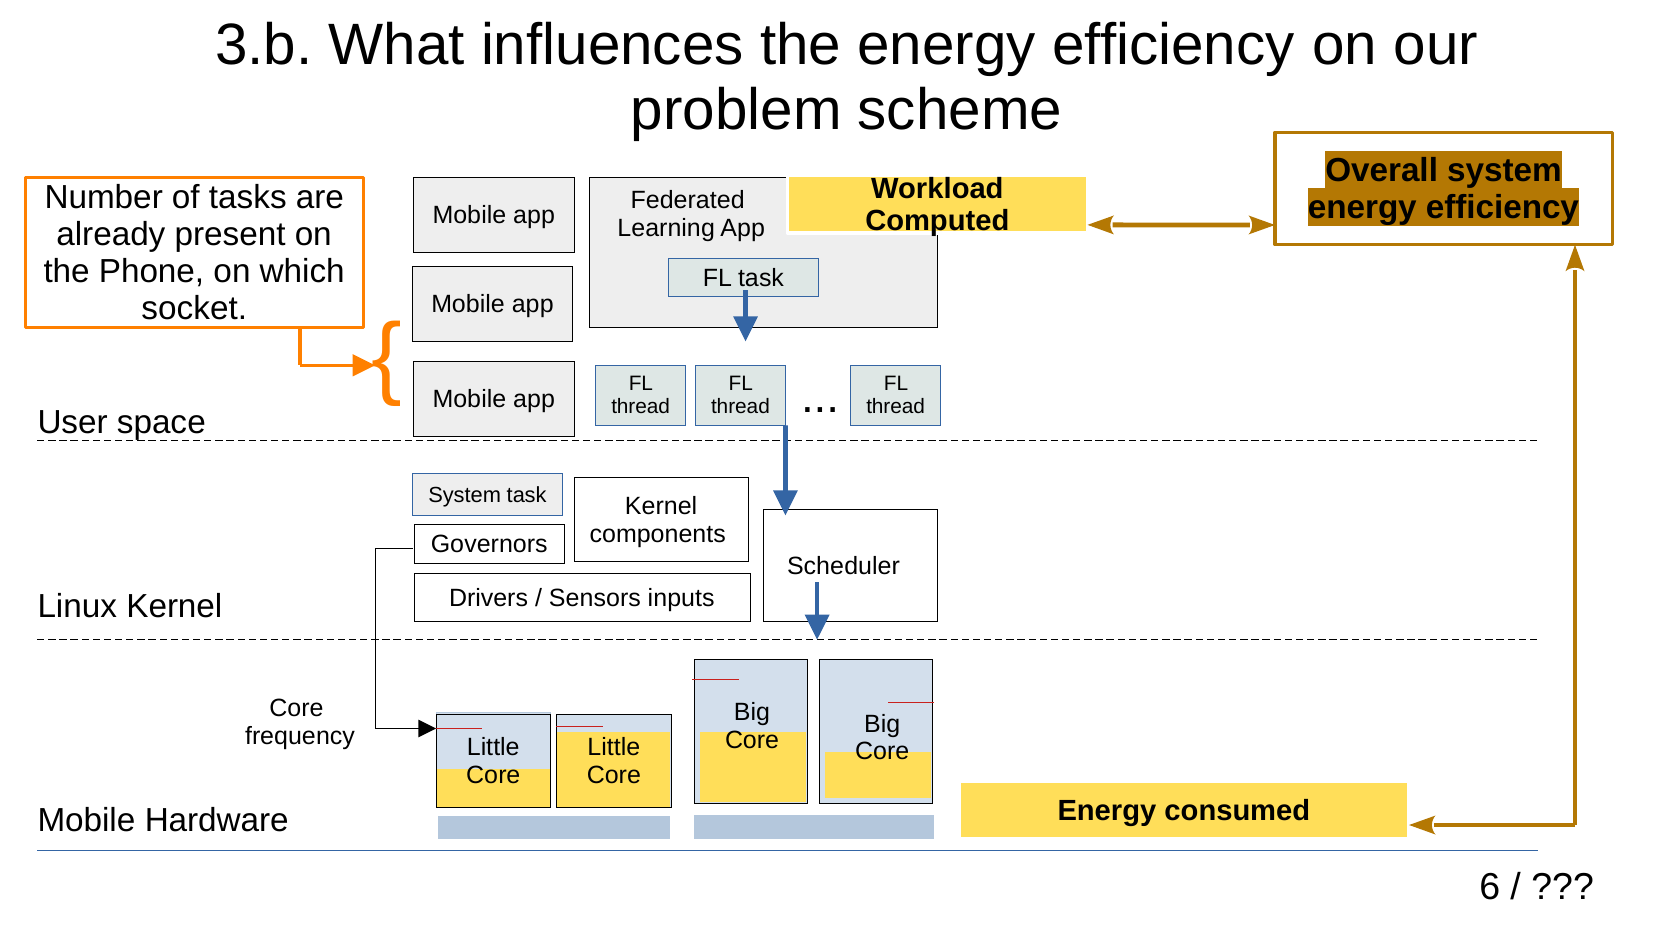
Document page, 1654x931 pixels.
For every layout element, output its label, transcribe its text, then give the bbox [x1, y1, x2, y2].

text_box Number of tasks are already present on the Phone, on which socket. [25, 177, 349, 328]
text_box 6 / ??? [1464, 858, 1653, 929]
text_box [819, 659, 933, 804]
text_box Scheduler [763, 509, 938, 622]
text_box Core frequency [225, 702, 376, 741]
text_box Kernel components [574, 477, 749, 562]
text_box [694, 815, 934, 839]
text_box Federated Learning App [599, 195, 784, 233]
text_box Mobile app [425, 361, 575, 437]
text_box User space [37, 403, 301, 441]
text_box Workload Computed [787, 175, 1088, 233]
text_box [694, 772, 808, 804]
text_box [438, 816, 670, 839]
text_box [694, 659, 808, 679]
text_box Energy consumed [959, 781, 1410, 839]
text_box Mobile app [425, 177, 575, 253]
text_box Mobile Hardware [37, 789, 376, 851]
text_box ... [781, 359, 859, 435]
text_box FL thread [695, 365, 786, 426]
text_box Little Core [556, 714, 672, 808]
text_box { [349, 163, 425, 549]
text_box Governors [414, 524, 565, 564]
text_box Big Core [694, 679, 810, 772]
text_box Mobile app [425, 266, 573, 342]
text_box FL thread [595, 365, 686, 426]
text_box Big Core [825, 690, 940, 784]
title 3.b. What influences the energy efficiency on our problem scheme [112, 4, 1581, 151]
text_box Linux Kernel [37, 586, 301, 625]
text_box FL task [668, 258, 819, 297]
text_box Overall system energy efficiency [1274, 132, 1613, 245]
text_box Little Core [436, 714, 551, 808]
text_box Drivers / Sensors inputs [414, 573, 751, 622]
text_box FL thread [850, 365, 941, 426]
text_box System task [425, 473, 563, 516]
text_box [589, 177, 938, 328]
